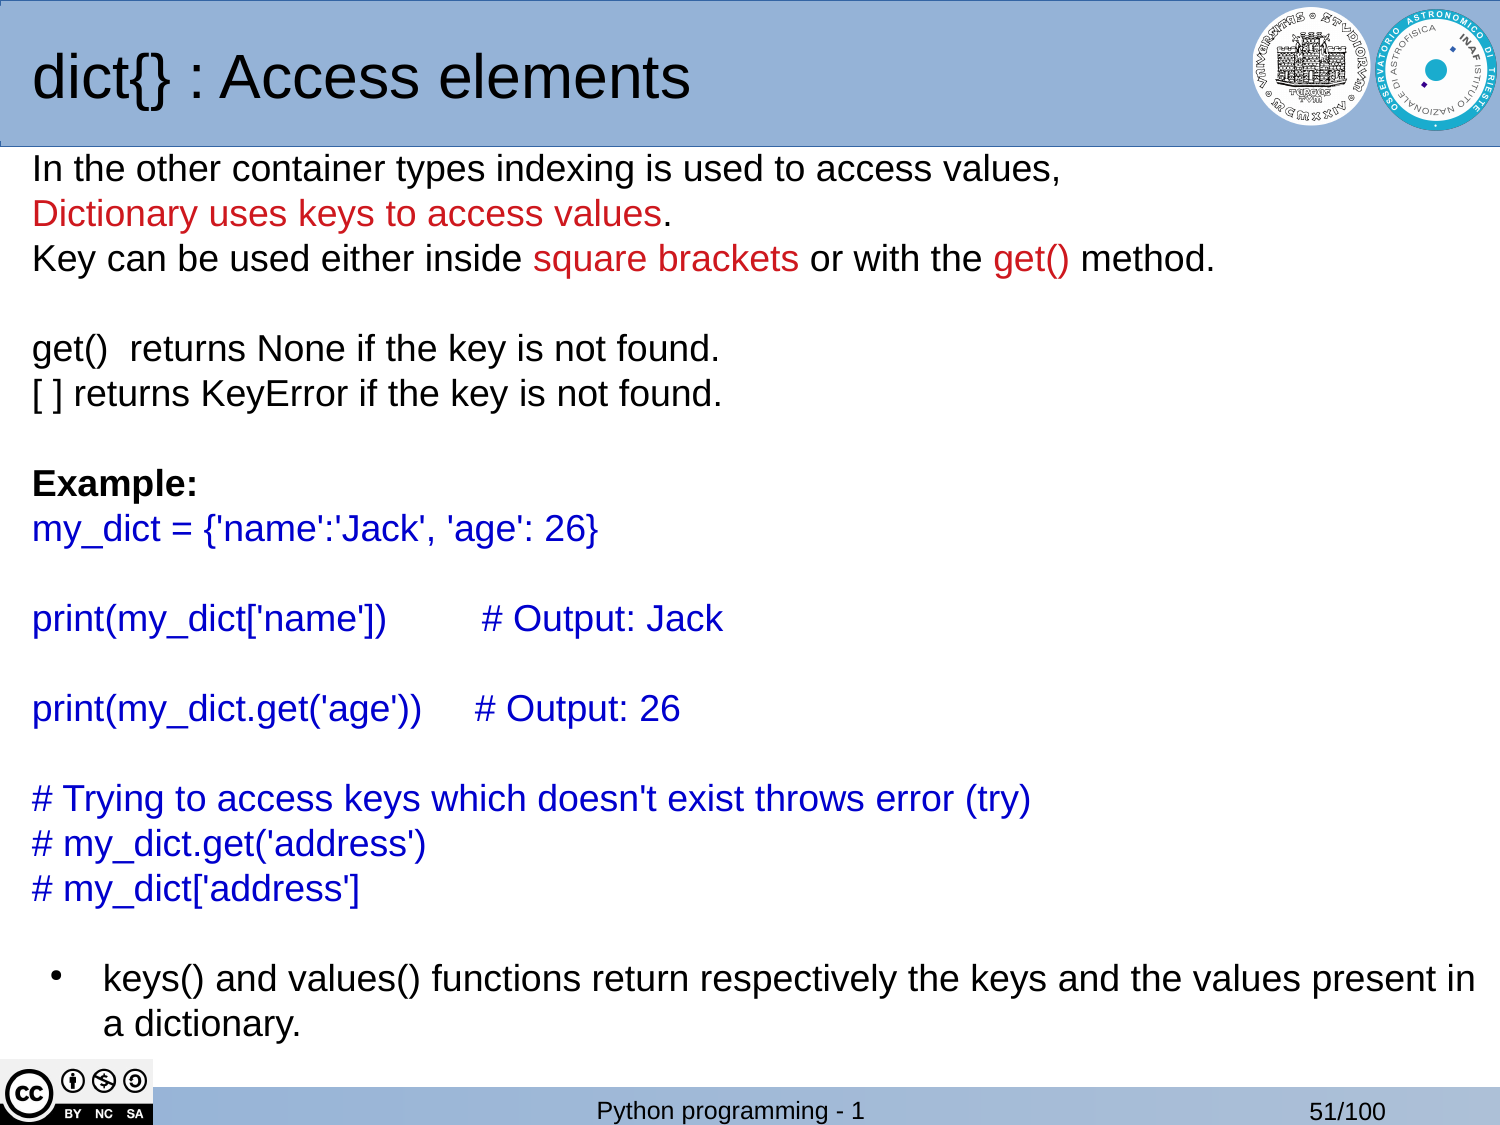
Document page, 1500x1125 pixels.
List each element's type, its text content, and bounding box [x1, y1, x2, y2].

picture [0, 1059, 153, 1125]
list In the other container types indexing is used to access values, Dictionary uses keys to access values. Key can be used either inside square brackets or with the get() method. get() returns None if the key is not found. [ ] returns KeyError if the key is not found. Example: my_dict = {'name':'Jack', 'age': 26} print(my_dict['name']) # Output: Jack print(my_dict.get('age')) # Output: 26 # Trying to access keys which doesn't exist throws error (try) # my_dict.get('address') # my_dict['address'] keys() and values() functions return respectively the keys and the values present in a dictionary. [17, 136, 1494, 1049]
text_box dict{} : Access elements [0, 5, 1253, 141]
picture [1253, 0, 1500, 156]
